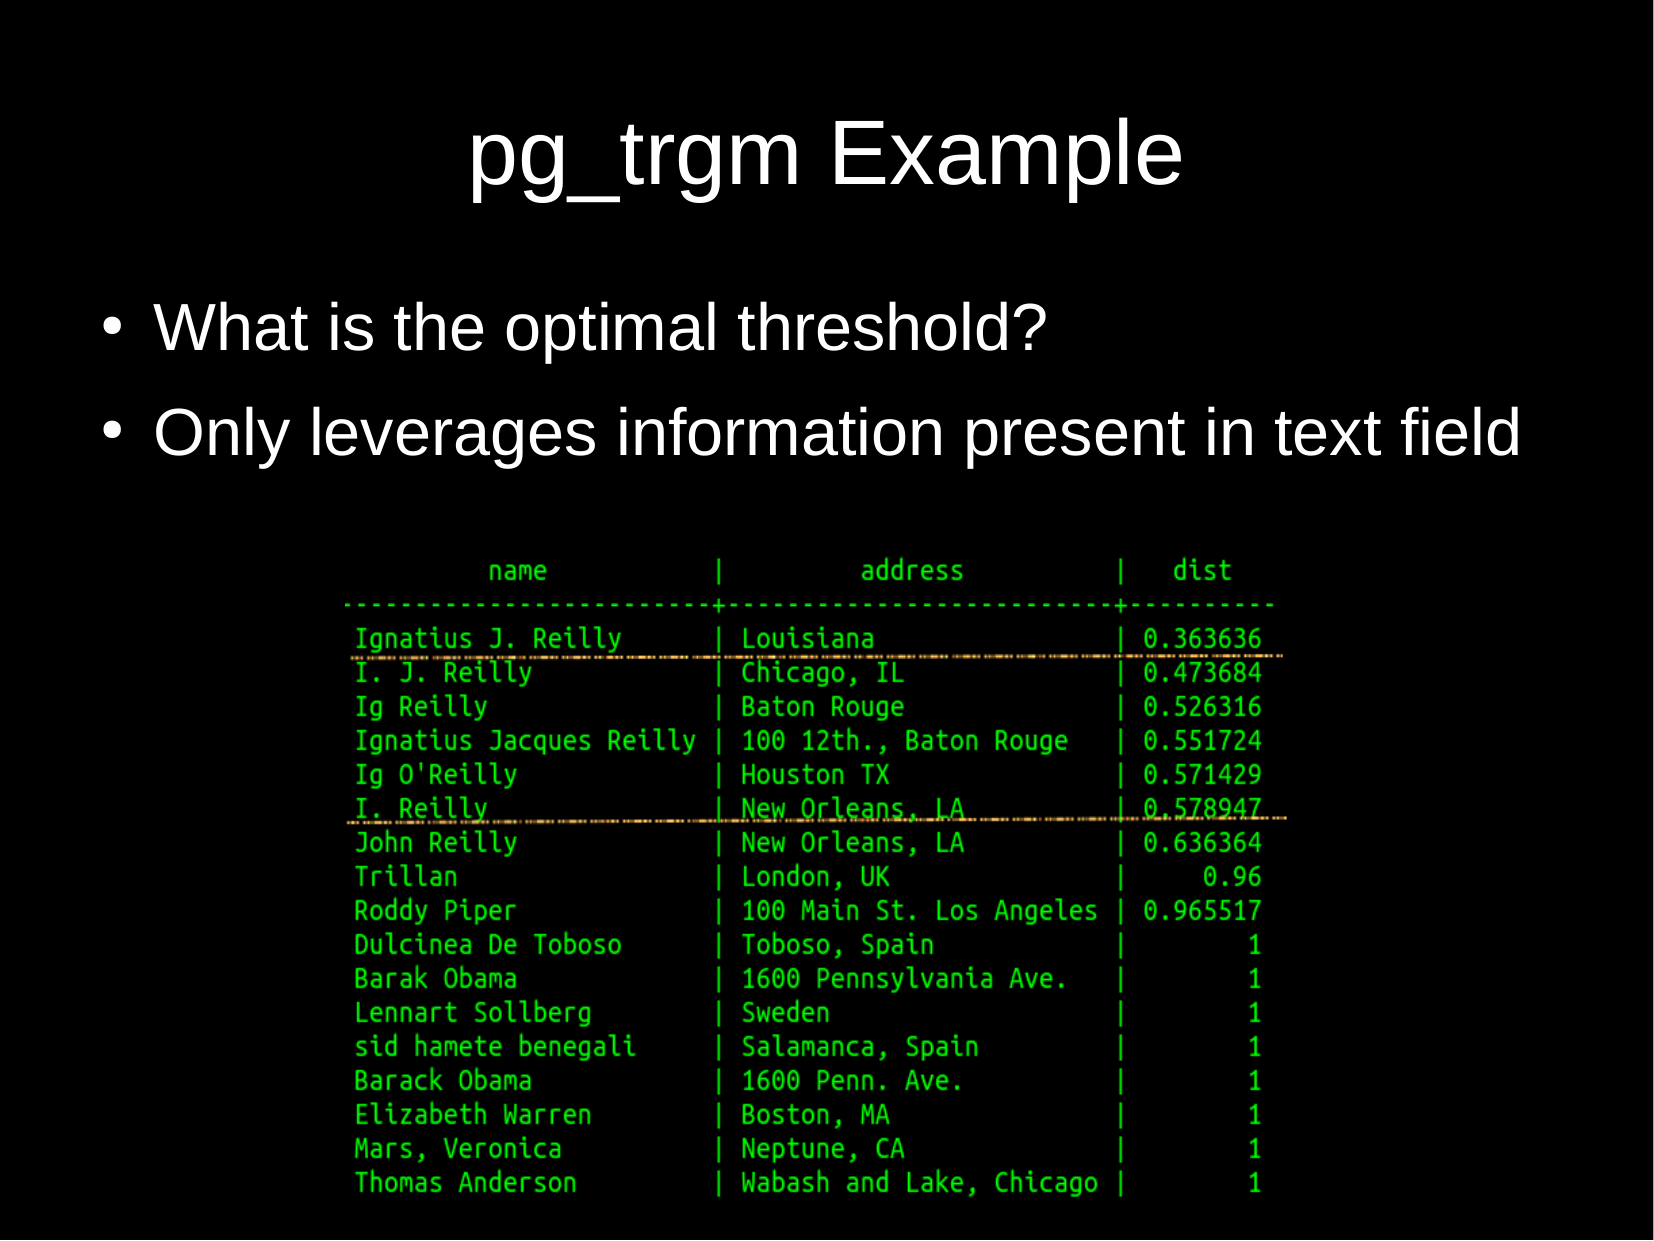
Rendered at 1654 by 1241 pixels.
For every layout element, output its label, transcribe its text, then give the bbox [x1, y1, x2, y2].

title pg_trgm Example [82, 49, 1571, 257]
picture [345, 554, 1291, 1201]
list What is the optimal threshold? Only leverages information present in text field [82, 290, 1571, 634]
